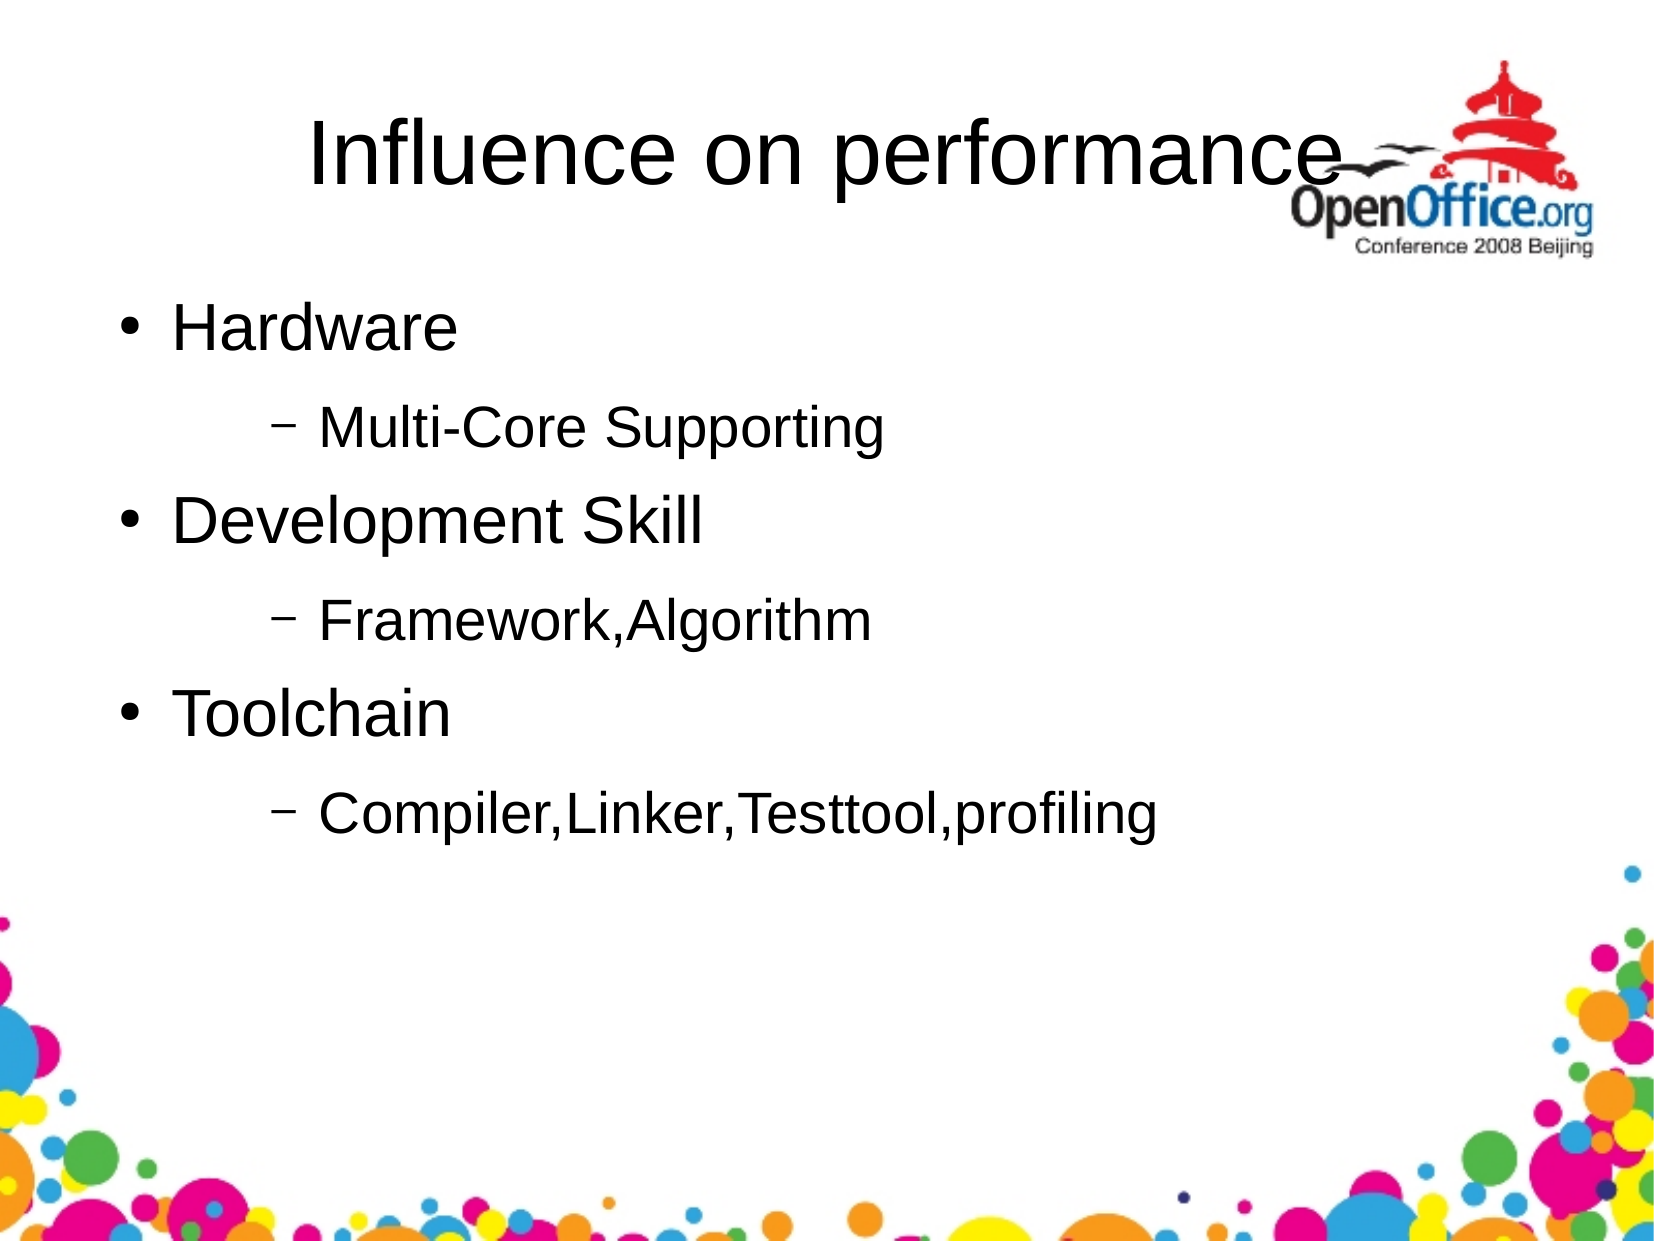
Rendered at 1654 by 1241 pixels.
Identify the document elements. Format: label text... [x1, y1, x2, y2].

picture [0, 0, 1654, 1241]
title Influence on performance [82, 49, 1571, 257]
list Hardware Multi-Core Supporting Development Skill Framework,Algorithm Toolchain Compiler,Linker,Testtool,profiling [82, 290, 1571, 1109]
